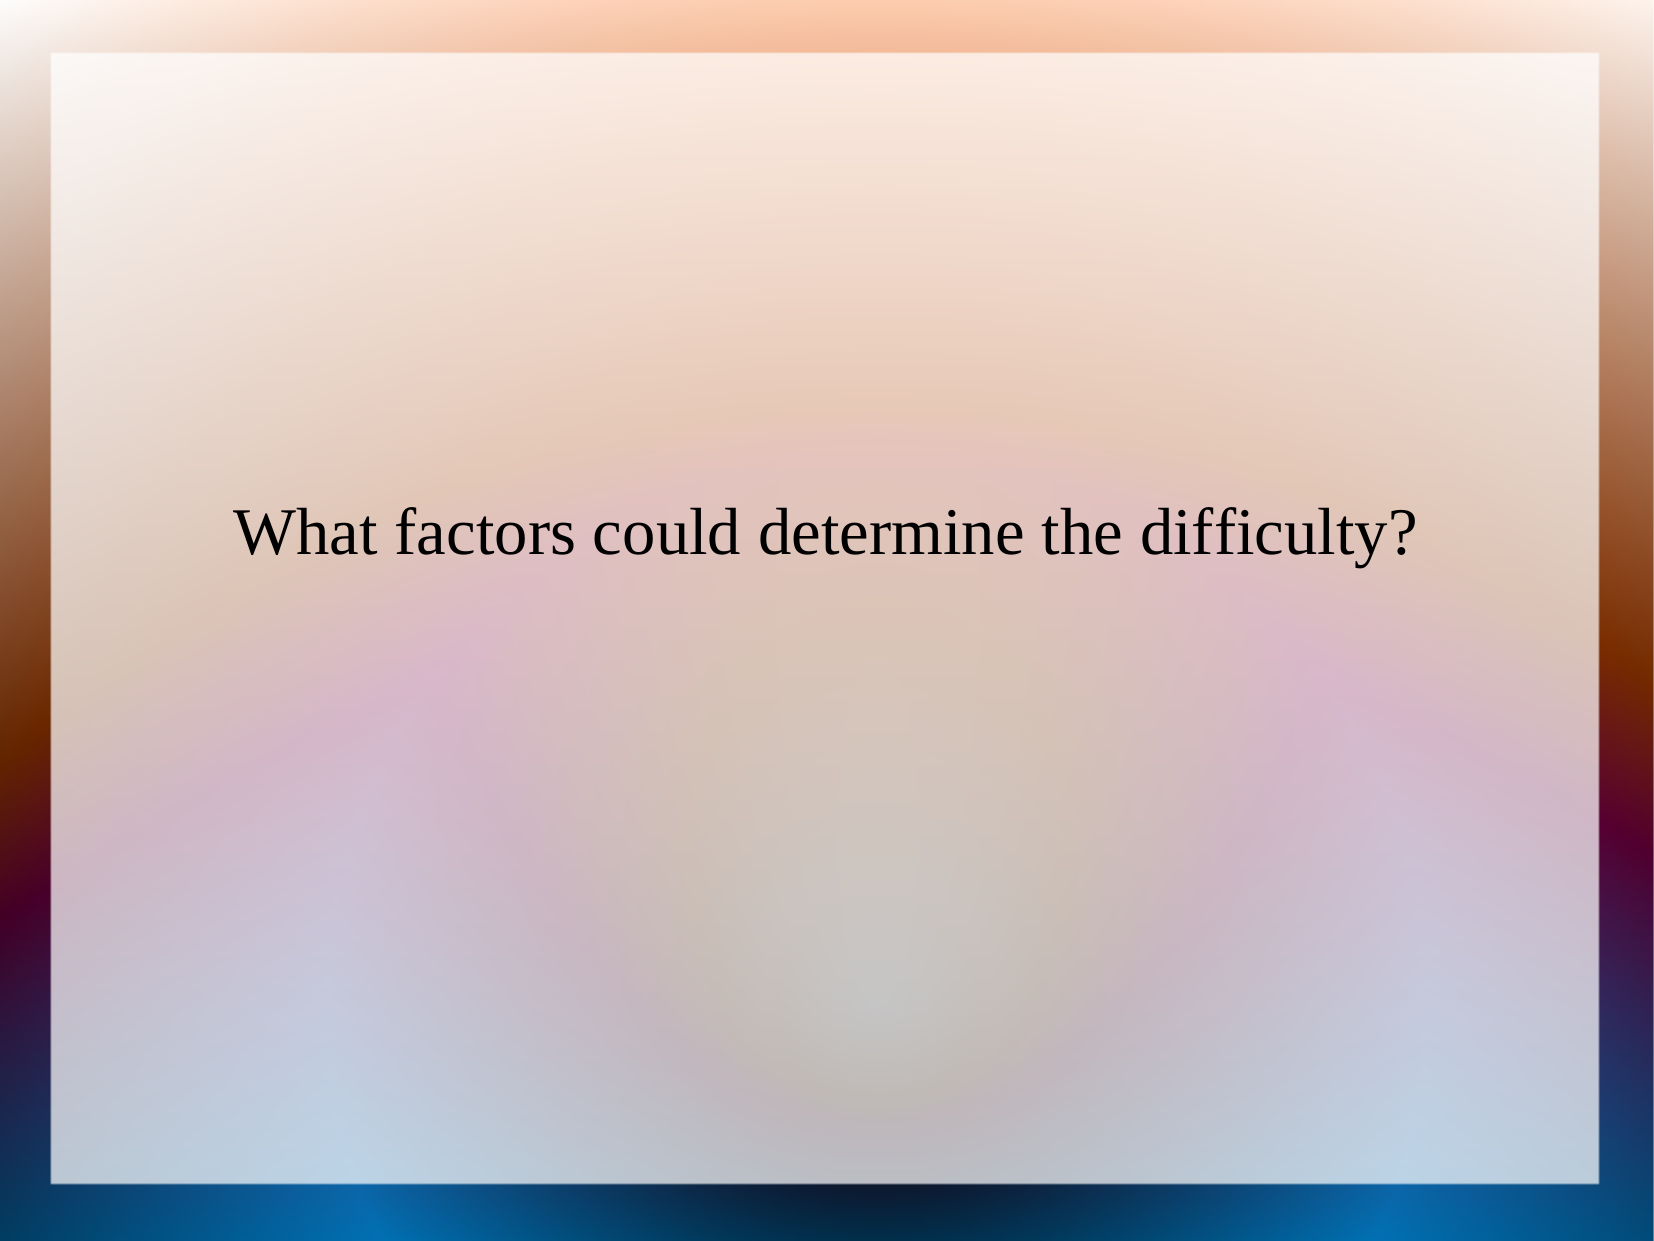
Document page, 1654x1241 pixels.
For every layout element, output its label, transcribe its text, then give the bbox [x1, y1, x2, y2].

picture [0, 0, 1654, 1241]
subtitle What factors could determine the difficulty? [82, 55, 1571, 1010]
